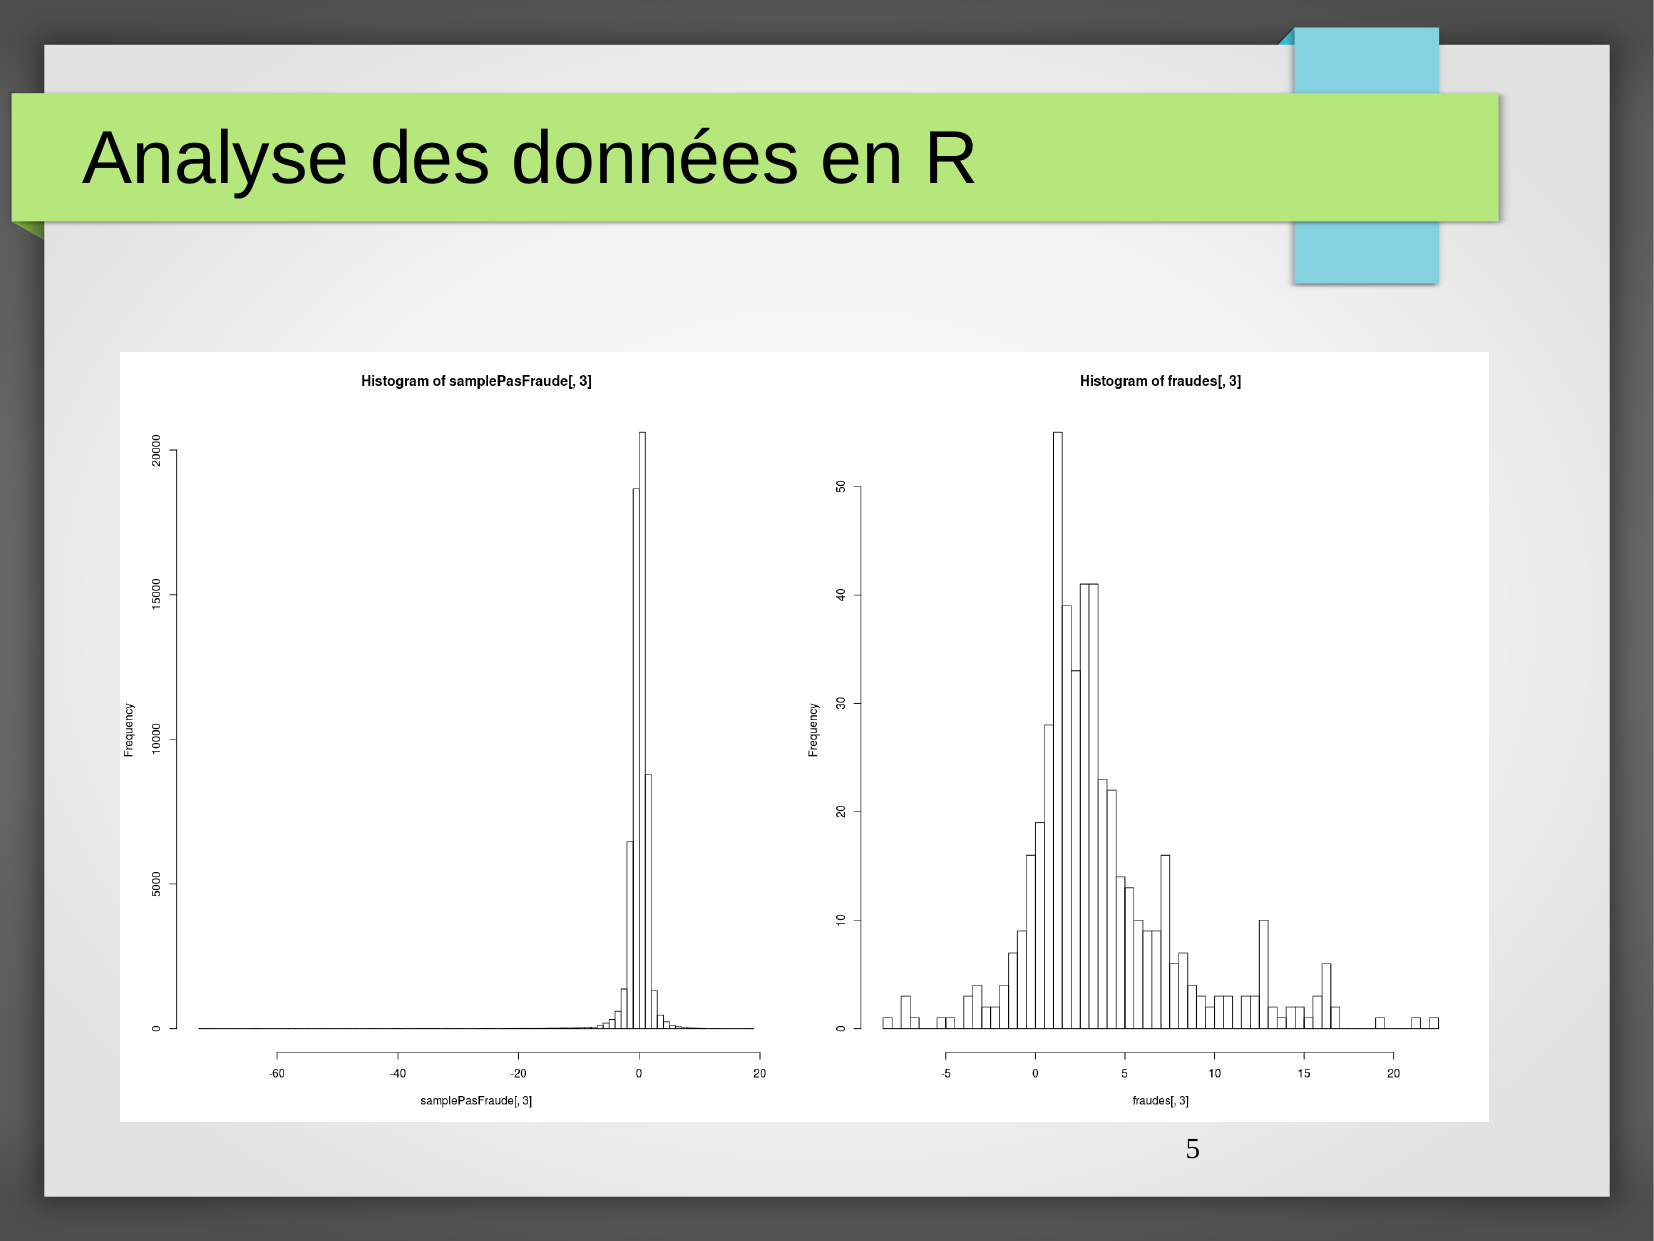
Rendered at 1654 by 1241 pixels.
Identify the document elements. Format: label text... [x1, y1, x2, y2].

title Analyse des données en R [82, 94, 1264, 213]
picture [120, 352, 1489, 1123]
text_box [1185, 1129, 1571, 1216]
